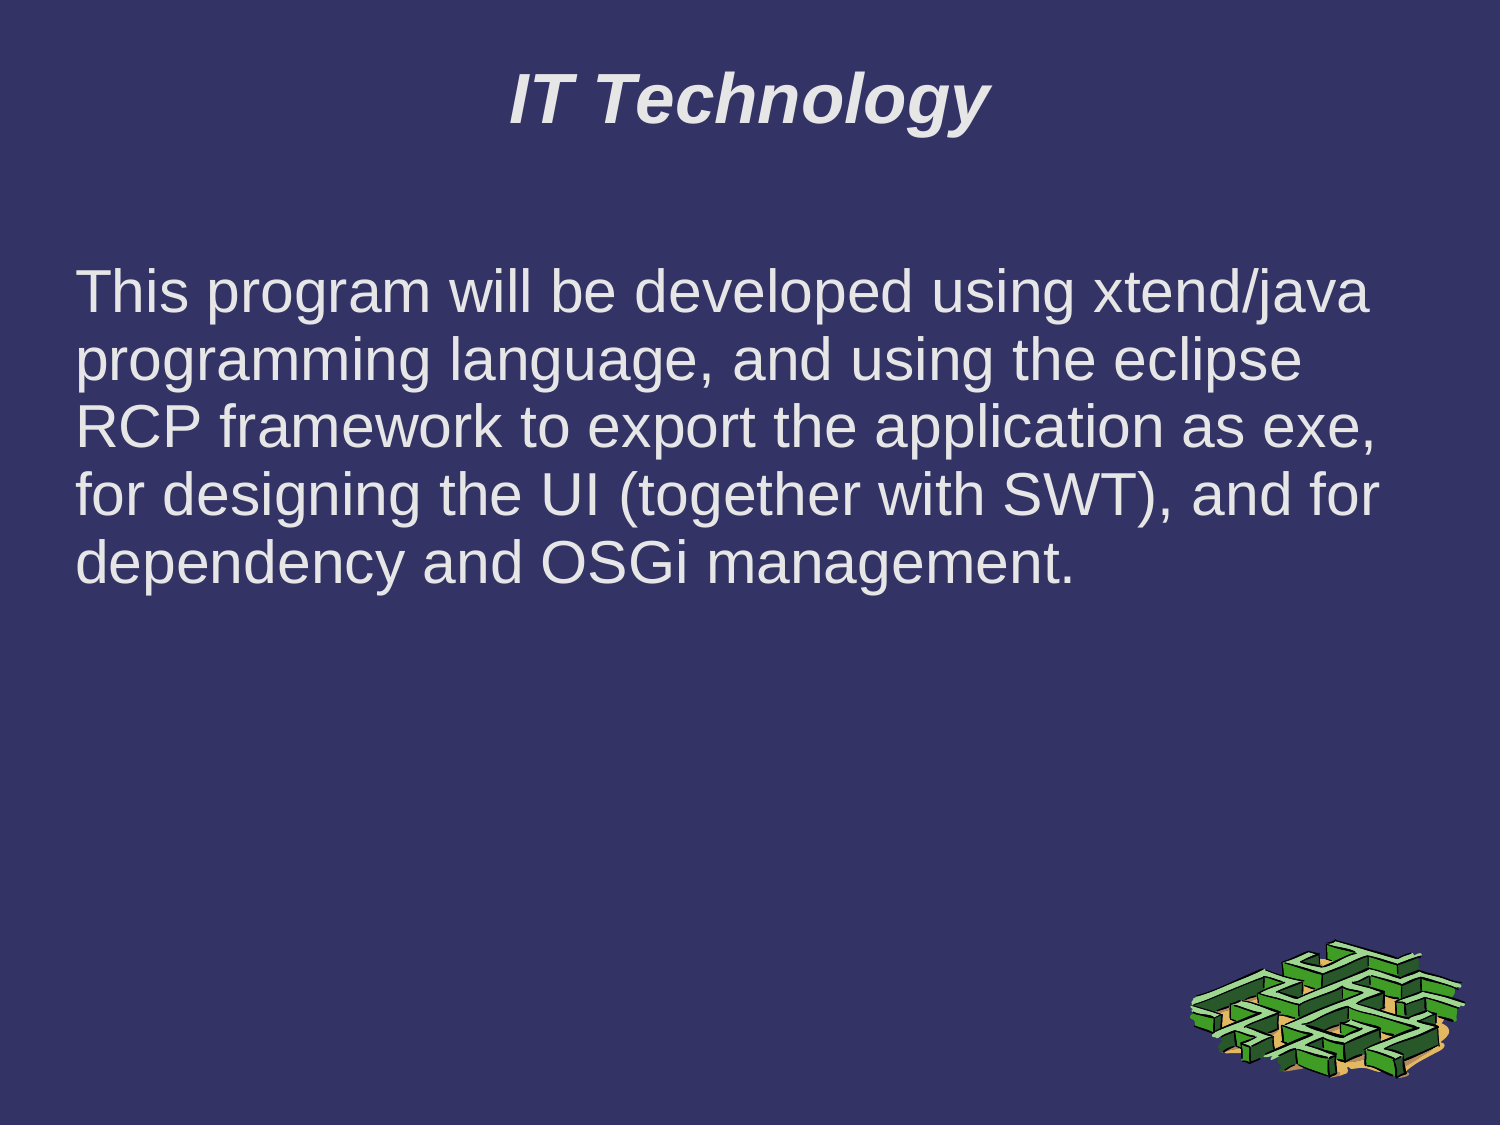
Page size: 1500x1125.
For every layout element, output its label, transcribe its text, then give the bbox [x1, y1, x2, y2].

title IT Technology [75, 53, 1425, 225]
list This program will be developed using xtend/java programming language, and using the eclipse RCP framework to export the application as exe, for designing the UI (together with SWT), and for dependency and OSGi management. [75, 257, 1426, 594]
